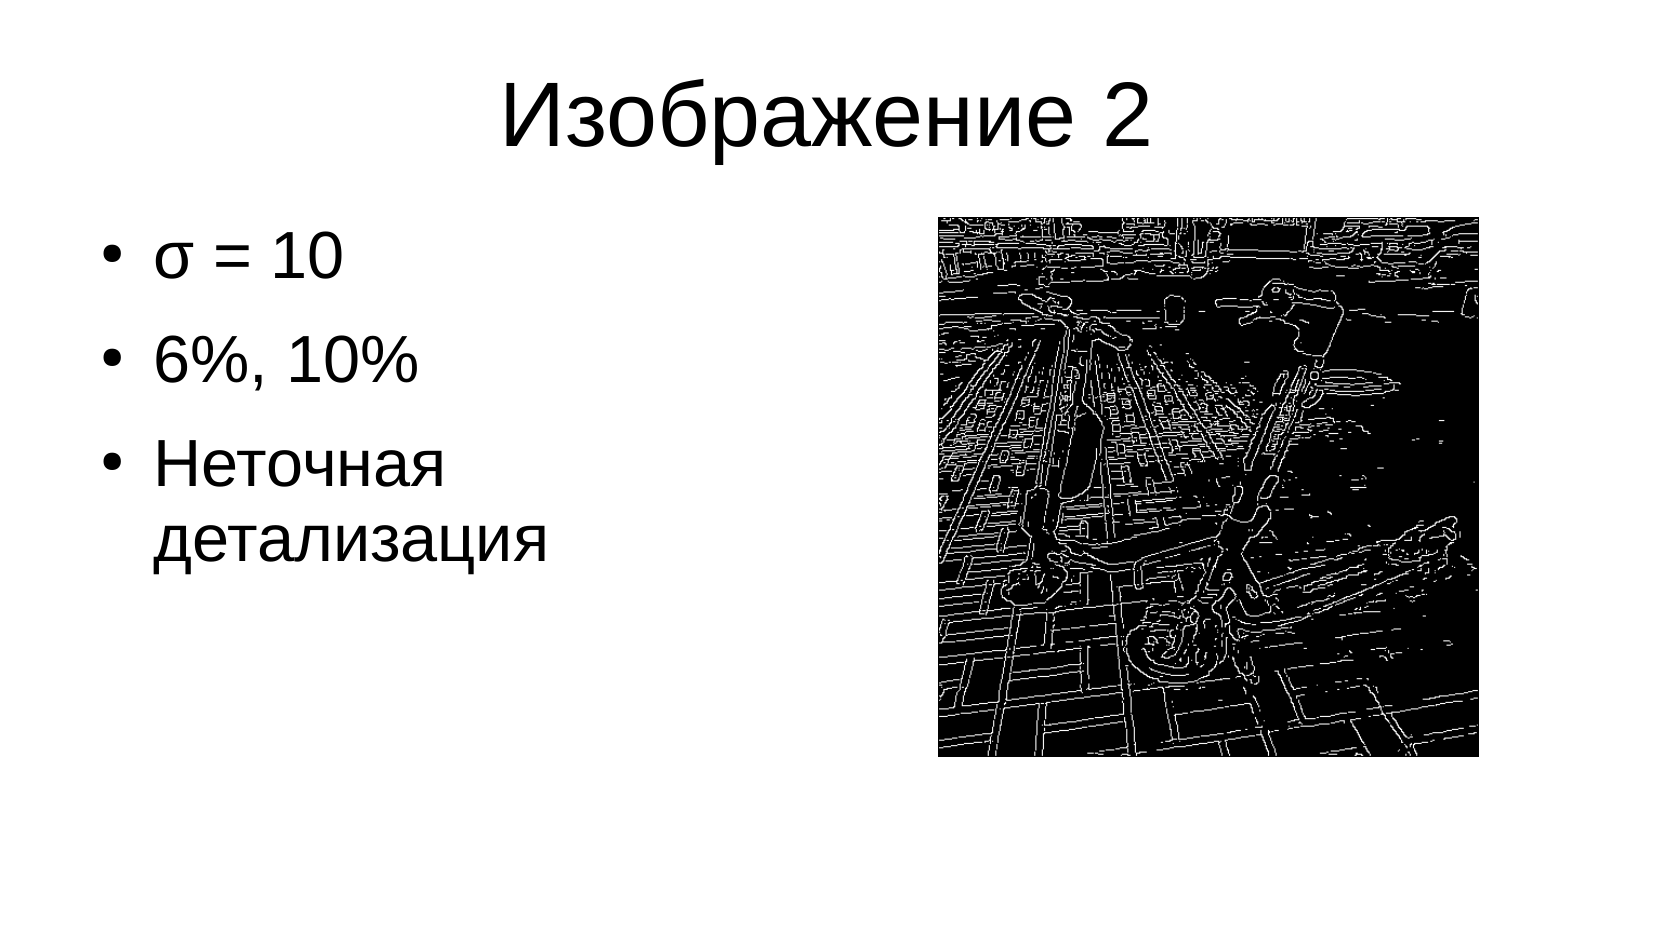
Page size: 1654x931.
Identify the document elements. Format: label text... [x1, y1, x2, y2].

picture [938, 217, 1479, 758]
list σ = 10 6%, 10% Неточная детализация [82, 217, 809, 758]
title Изображение 2 [82, 37, 1571, 193]
